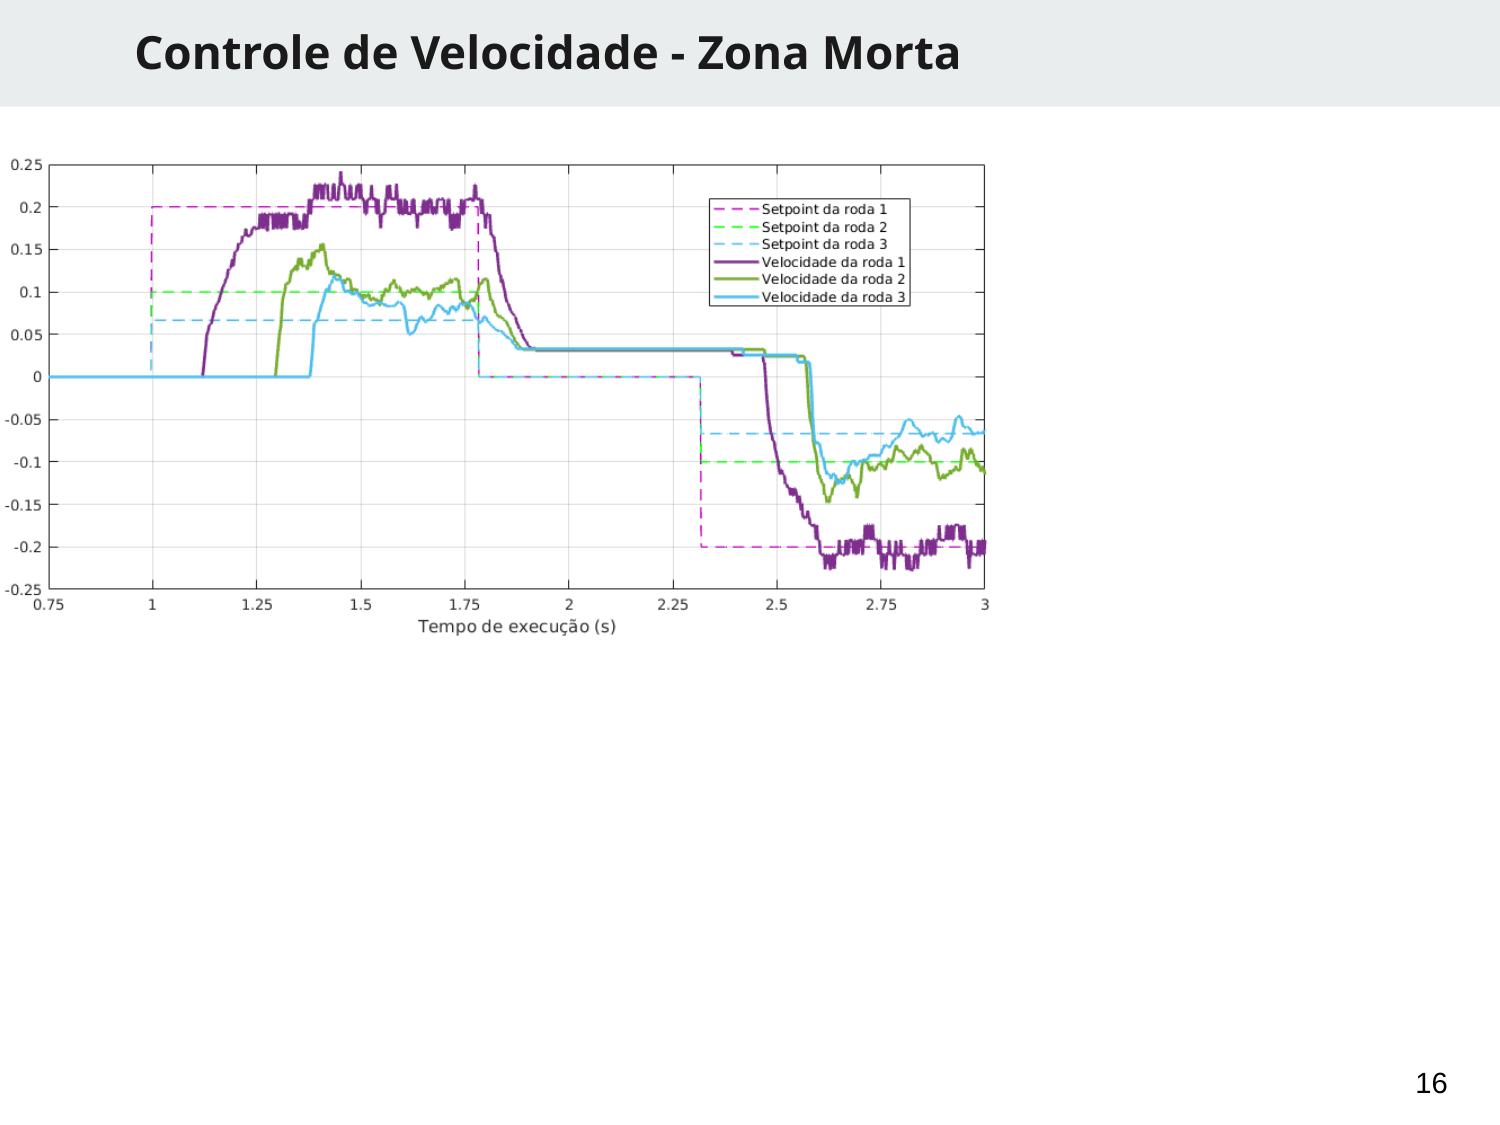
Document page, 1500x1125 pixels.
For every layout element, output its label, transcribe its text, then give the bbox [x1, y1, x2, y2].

picture [0, 125, 1100, 647]
title Controle de Velocidade - Zona Morta [119, 8, 1381, 126]
slide_number 16 [1400, 1038, 1491, 1125]
